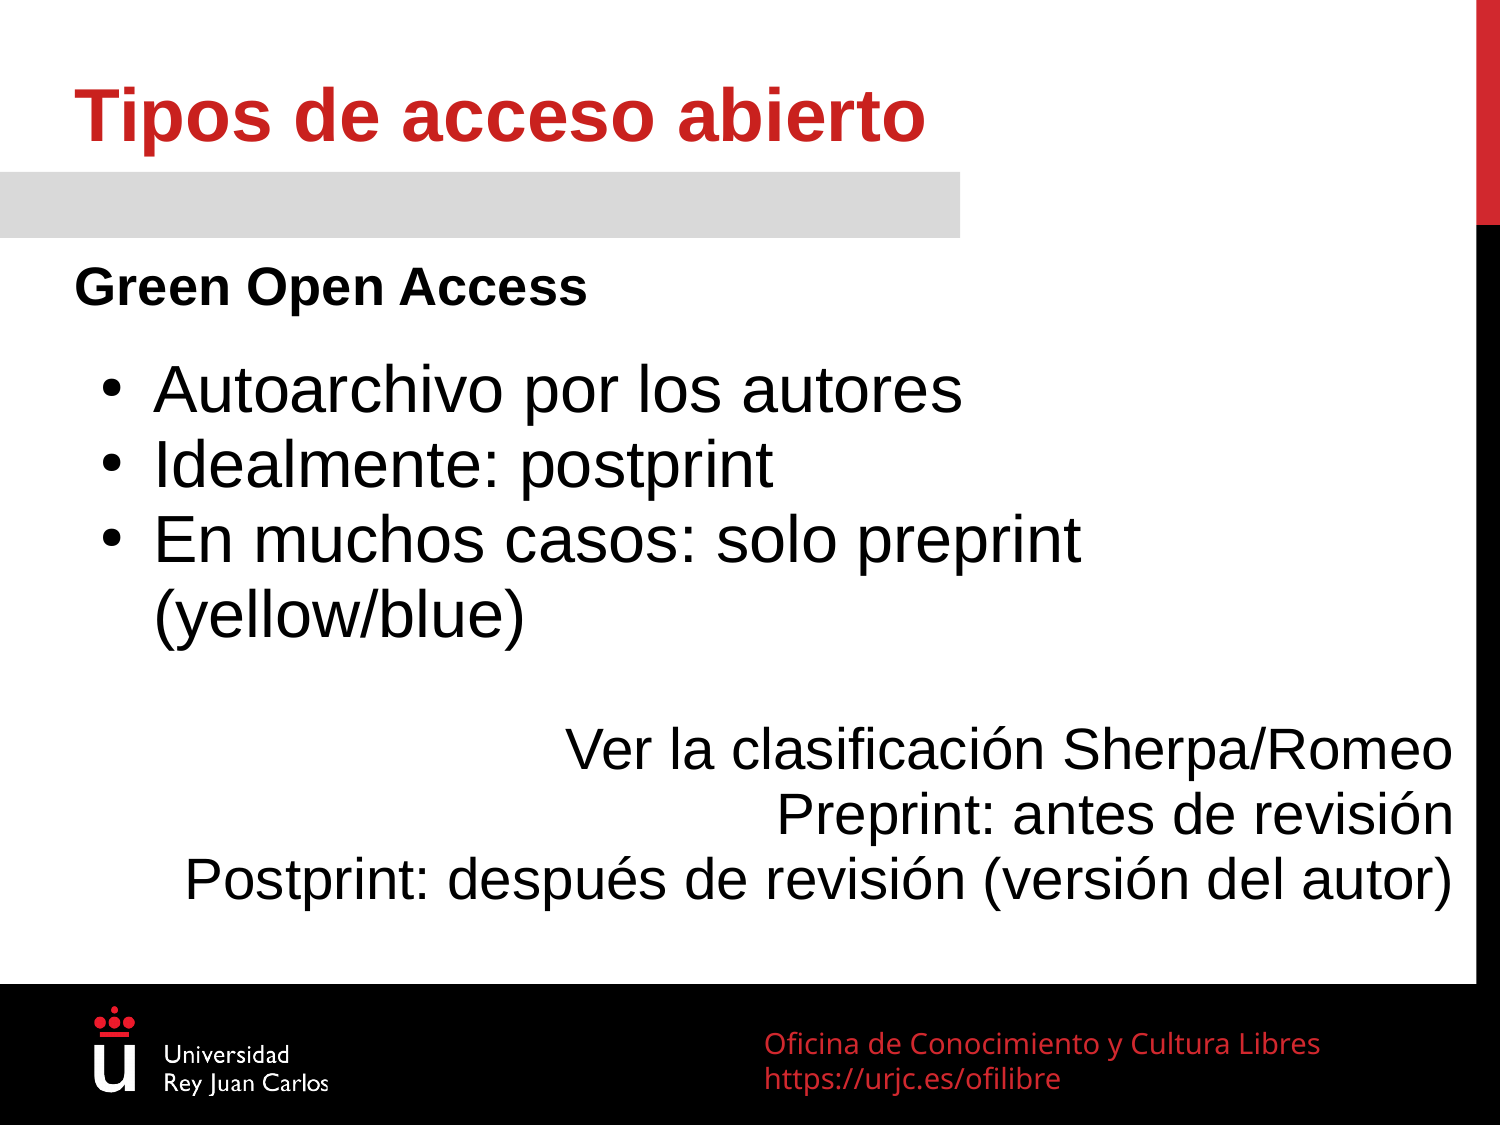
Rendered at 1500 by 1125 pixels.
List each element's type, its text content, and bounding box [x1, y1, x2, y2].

text_box Tipos de acceso abierto [60, 66, 991, 248]
picture [94, 1006, 328, 1096]
text_box Oficina de Conocimiento y Cultura Libres https://urjc.es/ofilibre [748, 1017, 1500, 1125]
text_box [0, 171, 961, 238]
text_box Green Open Access [60, 248, 1066, 325]
text_box [0, 984, 1500, 1125]
text_box Autoarchivo por los autores Idealmente: postprint En muchos casos: solo preprint (yellow/blue) Ver la clasificación Sherpa/Romeo Preprint: antes de revisión Postprint: después de revisión (versión del autor) [67, 345, 1471, 977]
title [75, 24, 1026, 248]
